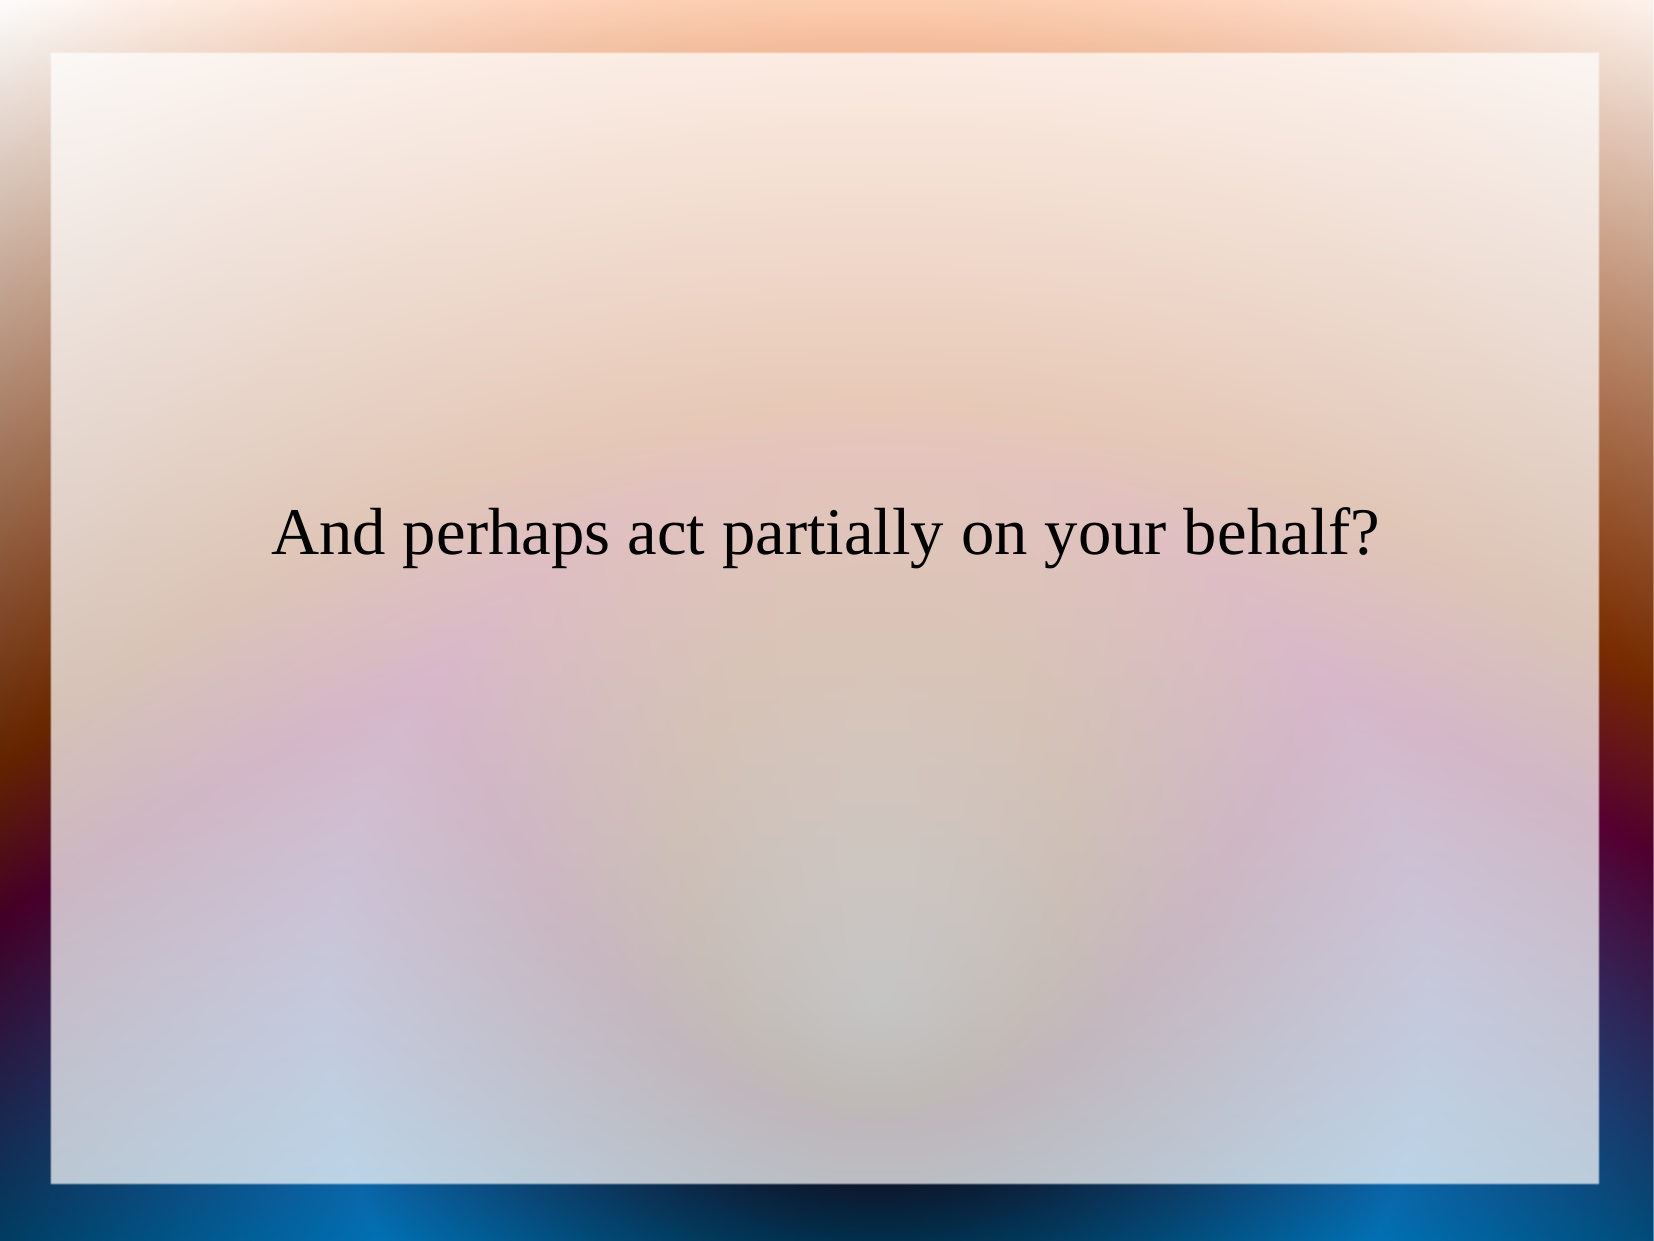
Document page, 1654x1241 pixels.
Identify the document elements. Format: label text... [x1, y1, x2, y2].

picture [0, 0, 1654, 1241]
subtitle And perhaps act partially on your behalf? [82, 55, 1571, 1010]
